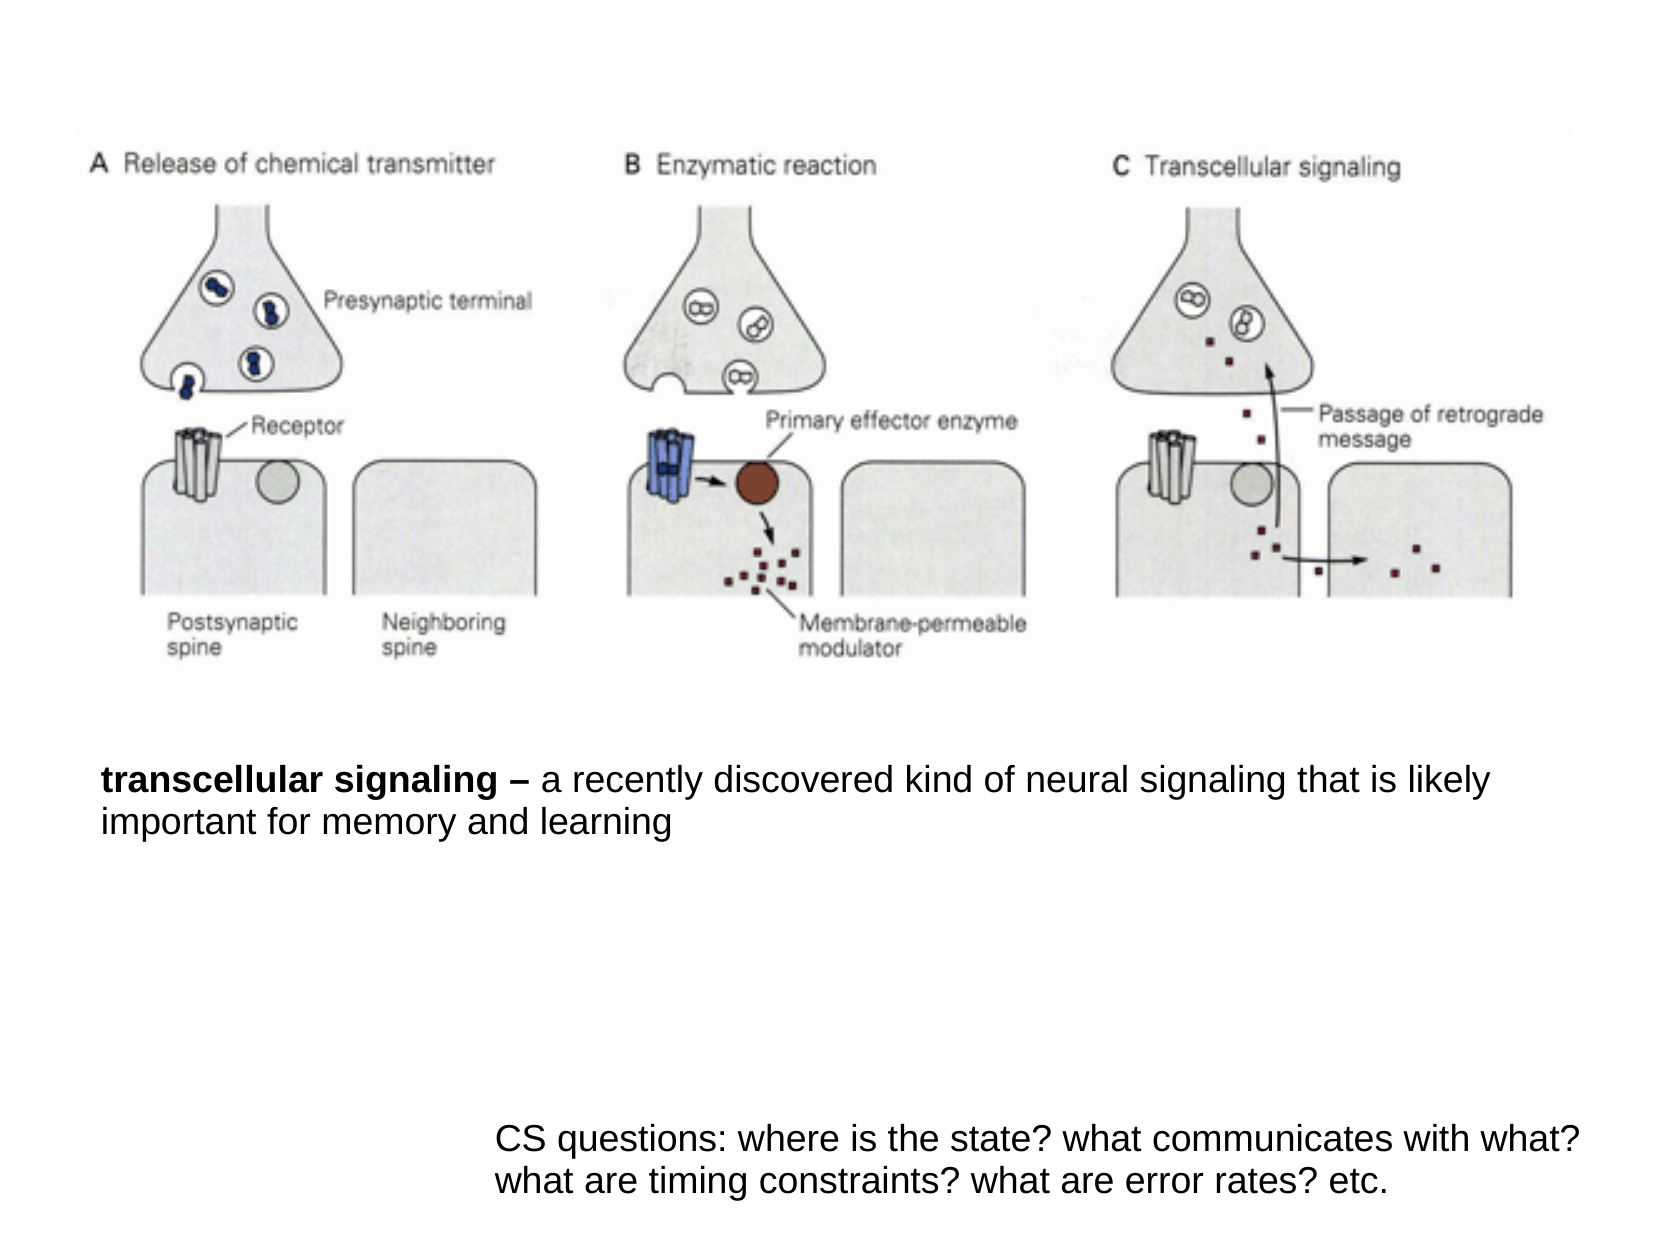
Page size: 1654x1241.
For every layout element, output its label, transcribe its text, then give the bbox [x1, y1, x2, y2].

text_box transcellular signaling – a recently discovered kind of neural signaling that is likely important for memory and learning [86, 751, 1581, 851]
text_box CS questions: where is the state? what communicates with what? what are timing constraints? what are error rates? etc. [480, 1110, 1621, 1209]
picture [61, 123, 1578, 688]
